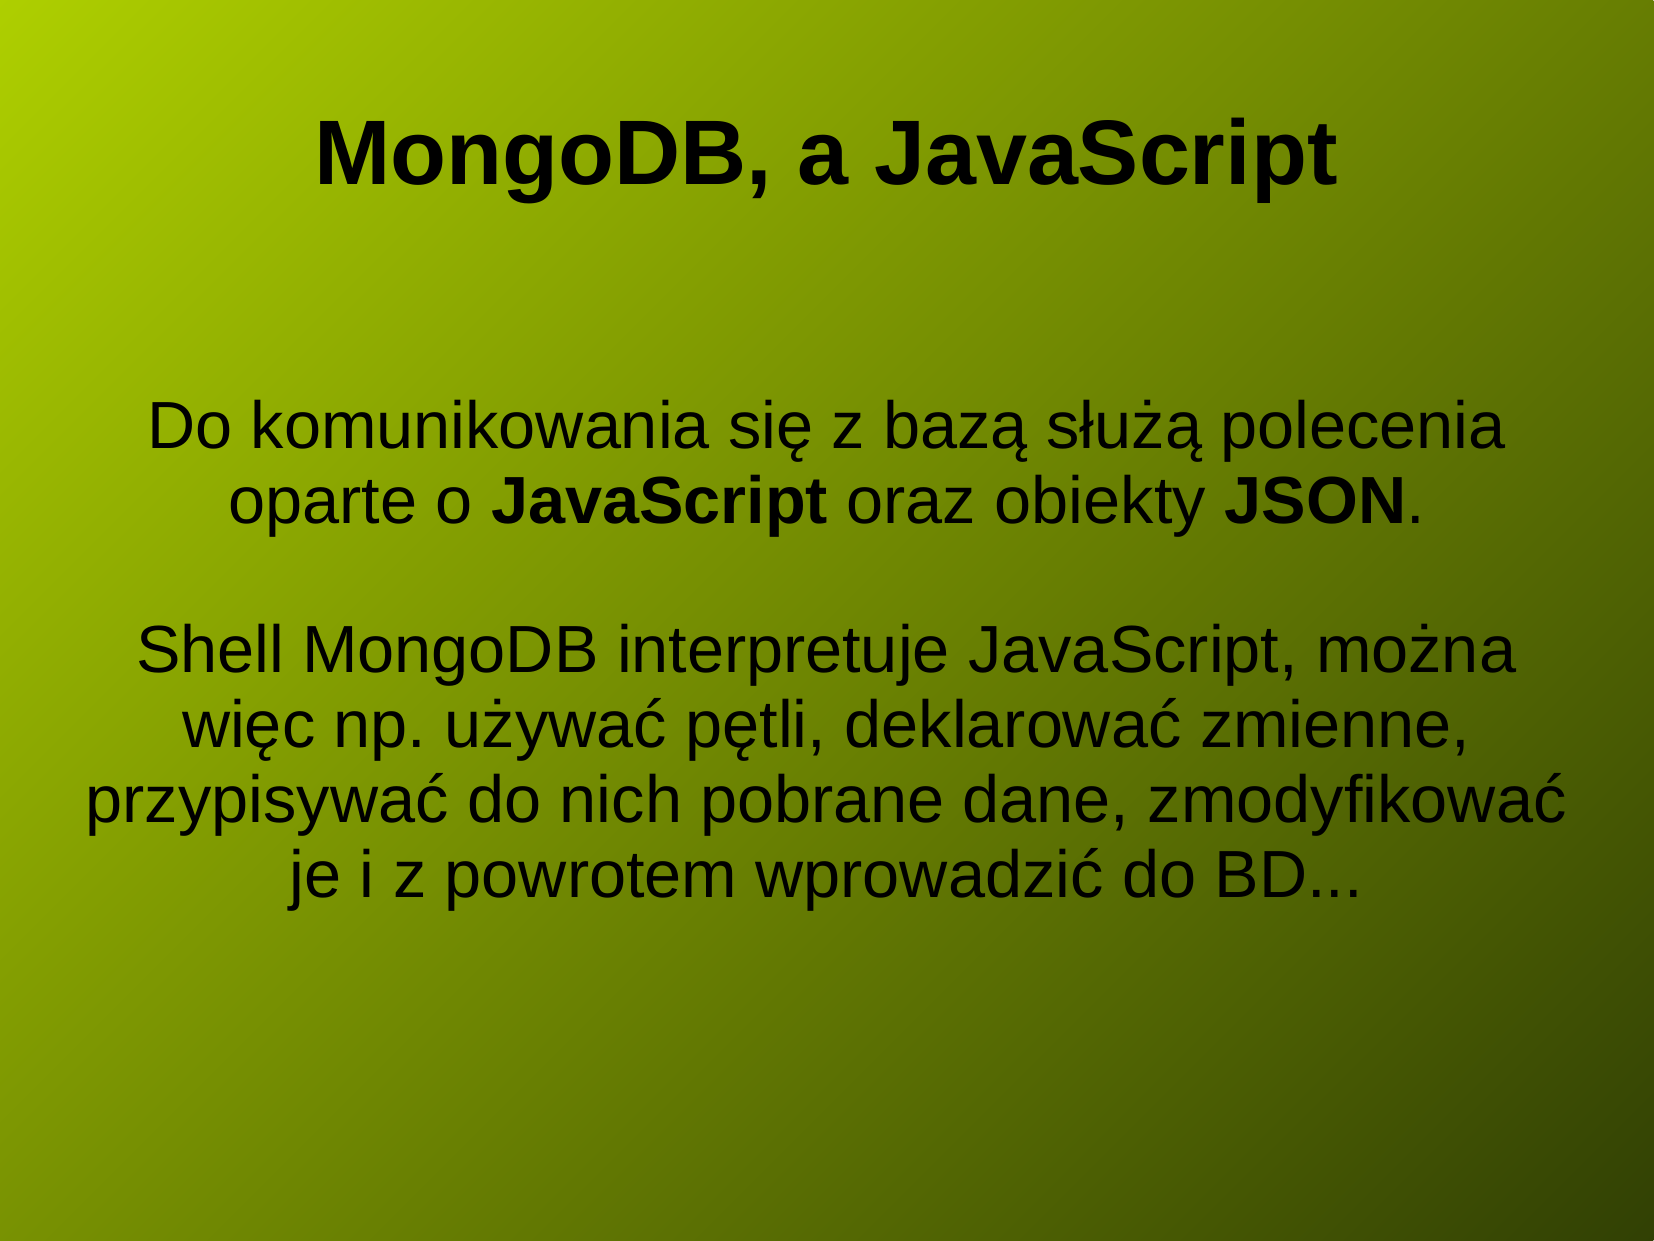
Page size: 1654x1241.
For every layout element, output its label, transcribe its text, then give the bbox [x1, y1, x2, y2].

title MongoDB, a JavaScript [82, 49, 1571, 257]
subtitle Do komunikowania się z bazą służą polecenia oparte o JavaScript oraz obiekty JSON. Shell MongoDB interpretuje JavaScript, można więc np. używać pętli, deklarować zmienne, przypisywać do nich pobrane dane, zmodyfikować je i z powrotem wprowadzić do BD... [82, 290, 1571, 1010]
